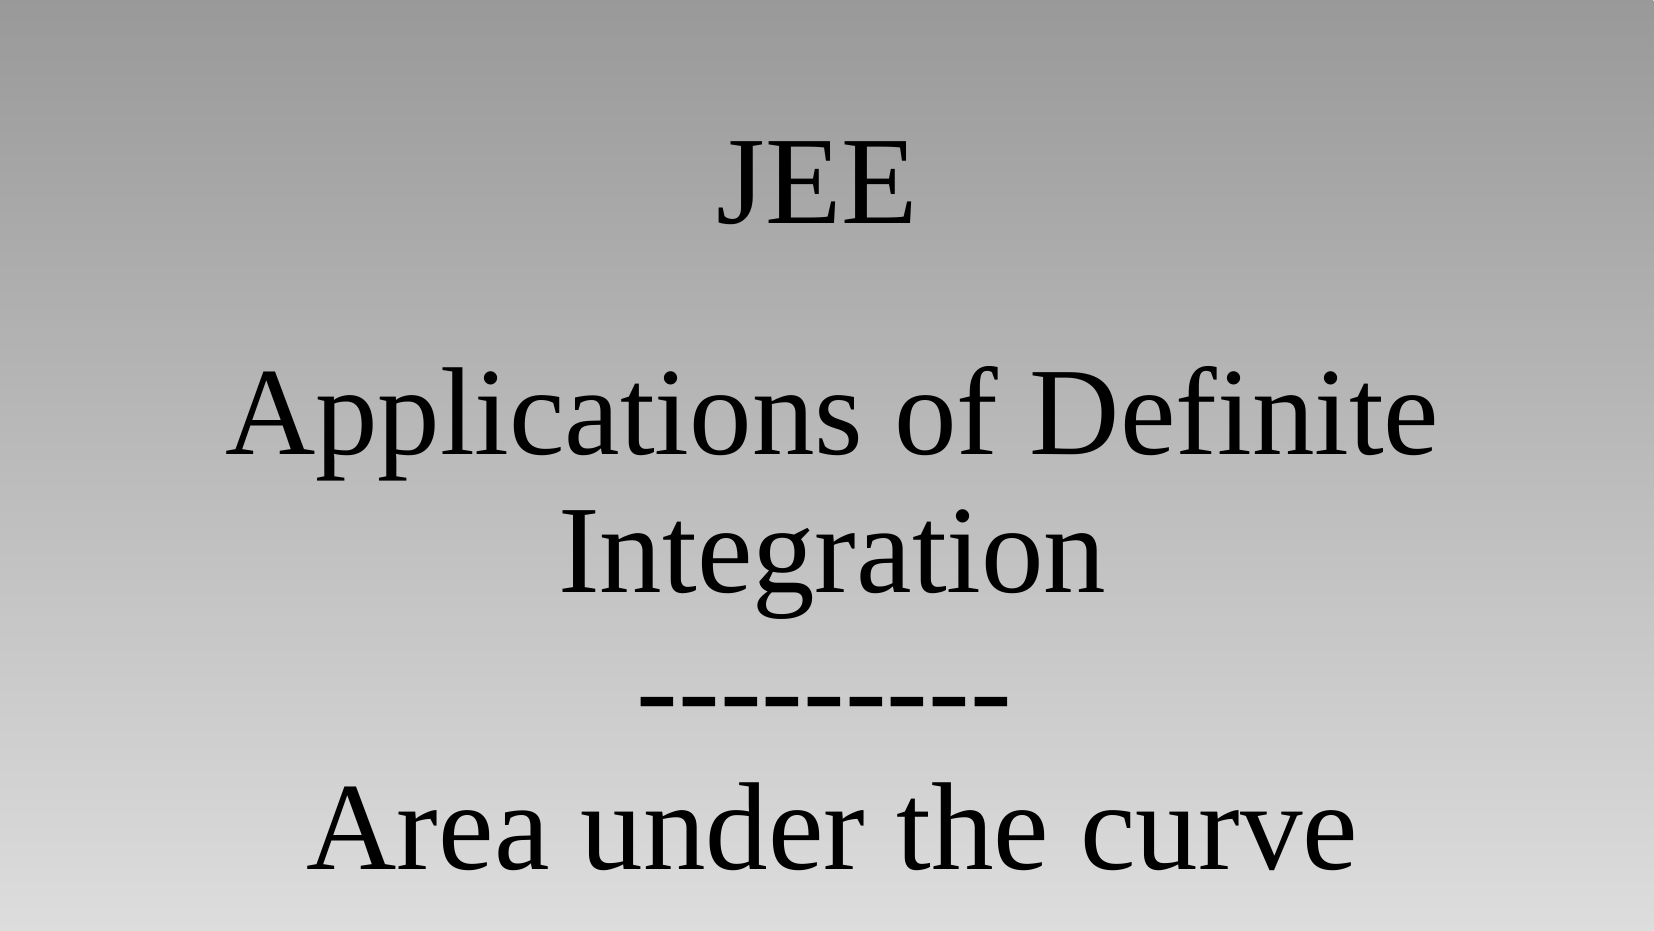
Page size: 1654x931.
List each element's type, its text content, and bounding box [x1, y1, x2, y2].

title JEE Applications of Definite Integration --------- Area under the curve [59, 37, 1607, 897]
